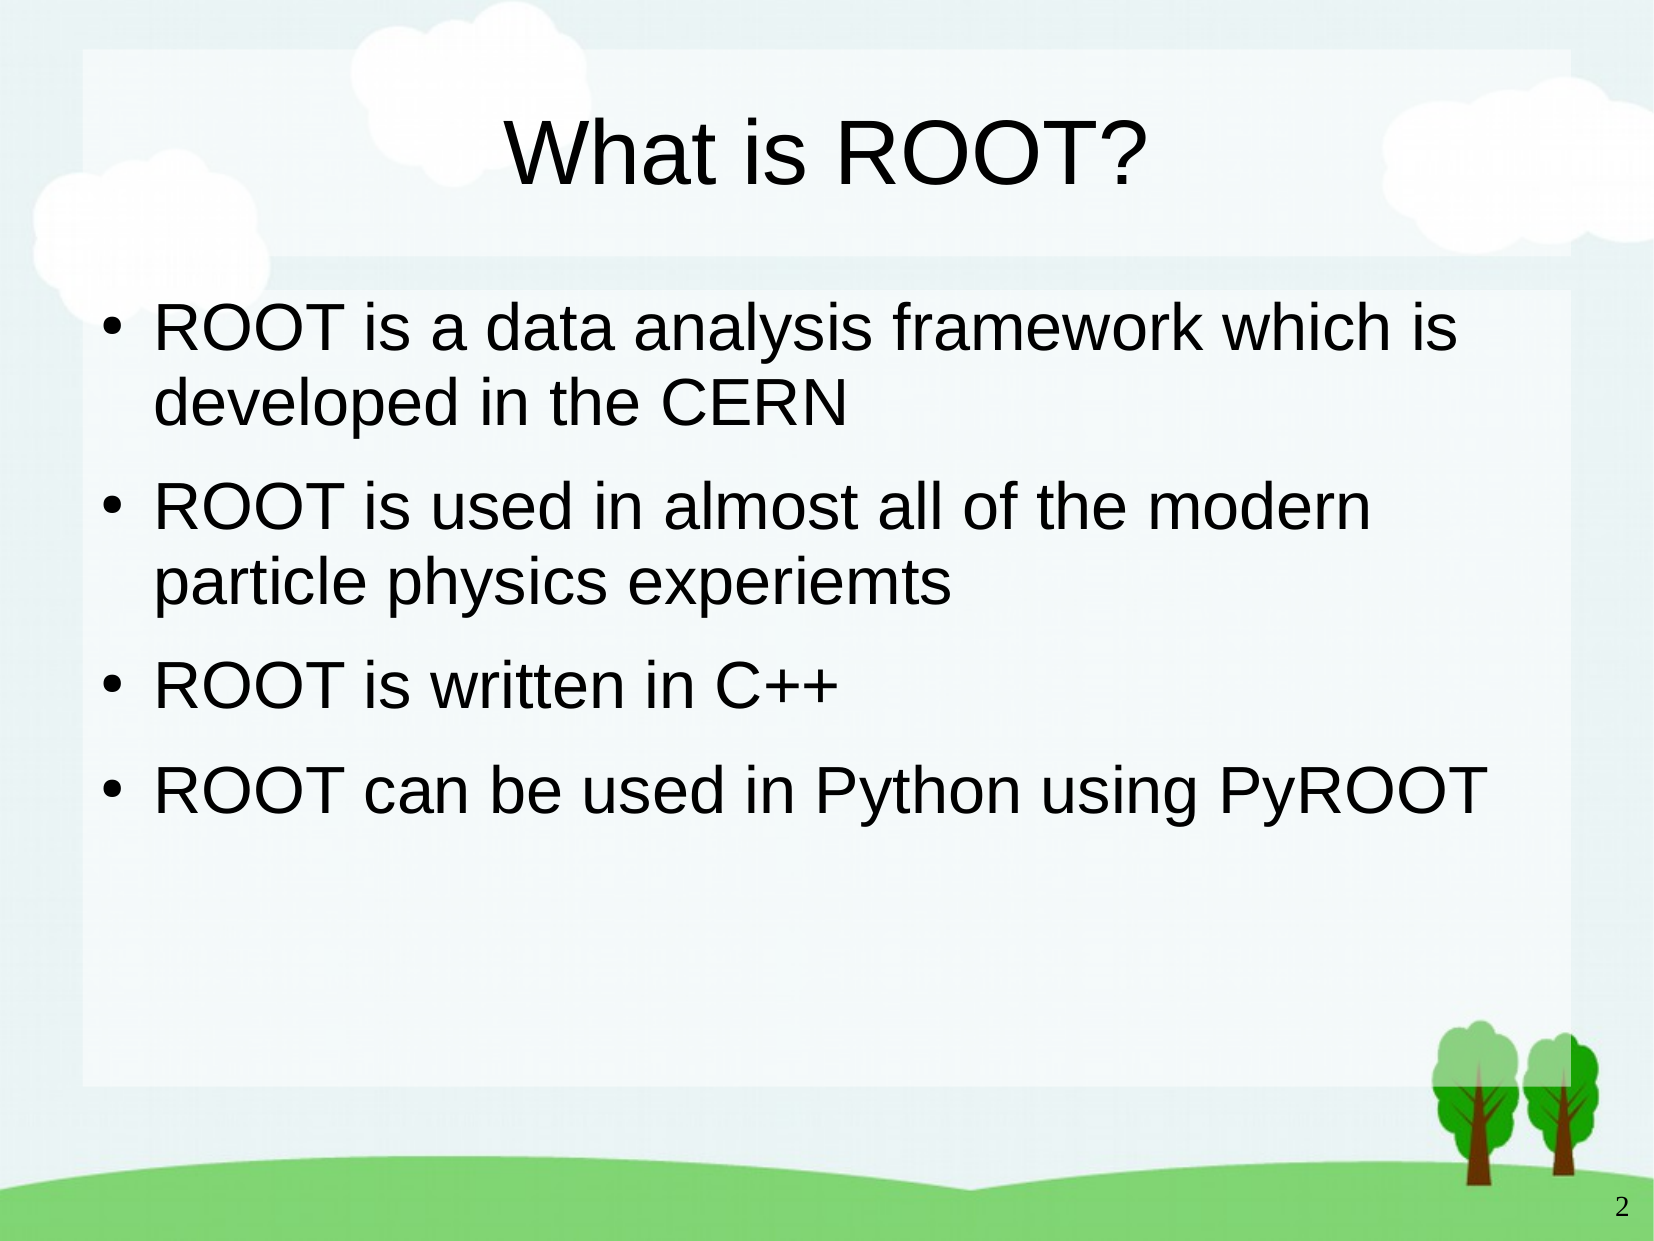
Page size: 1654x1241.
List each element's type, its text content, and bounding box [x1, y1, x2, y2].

list ROOT is a data analysis framework which is developed in the CERN ROOT is used in almost all of the modern particle physics experiemts ROOT is written in C++ ROOT can be used in Python using PyROOT [82, 290, 1571, 1087]
title What is ROOT? [82, 49, 1571, 257]
picture [0, 0, 1654, 1241]
